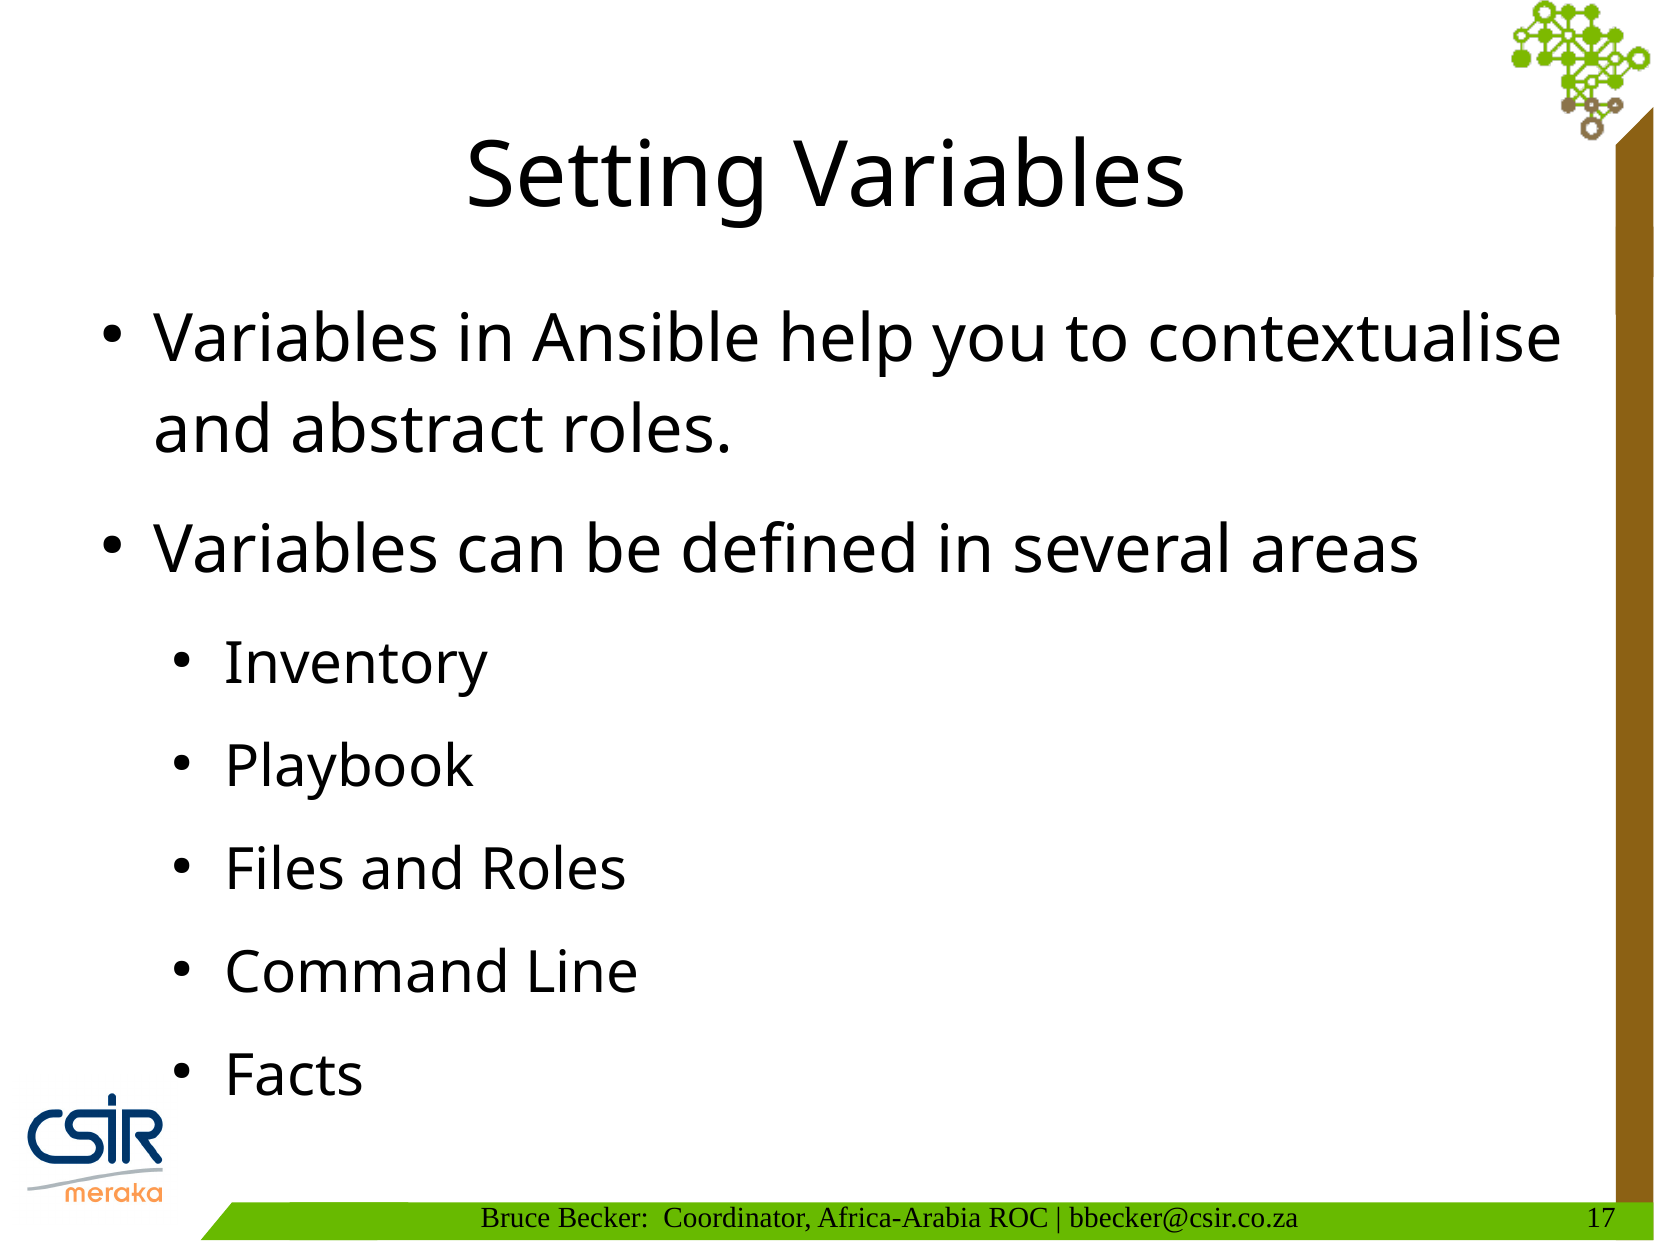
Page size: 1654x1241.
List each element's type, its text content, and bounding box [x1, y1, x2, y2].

title Setting Variables [82, 67, 1571, 275]
list Variables in Ansible help you to contextualise and abstract roles. Variables can be defined in several areas Inventory Playbook Files and Roles Command Line Facts [82, 290, 1571, 1010]
picture [12, 1074, 178, 1225]
picture [1503, 0, 1654, 144]
